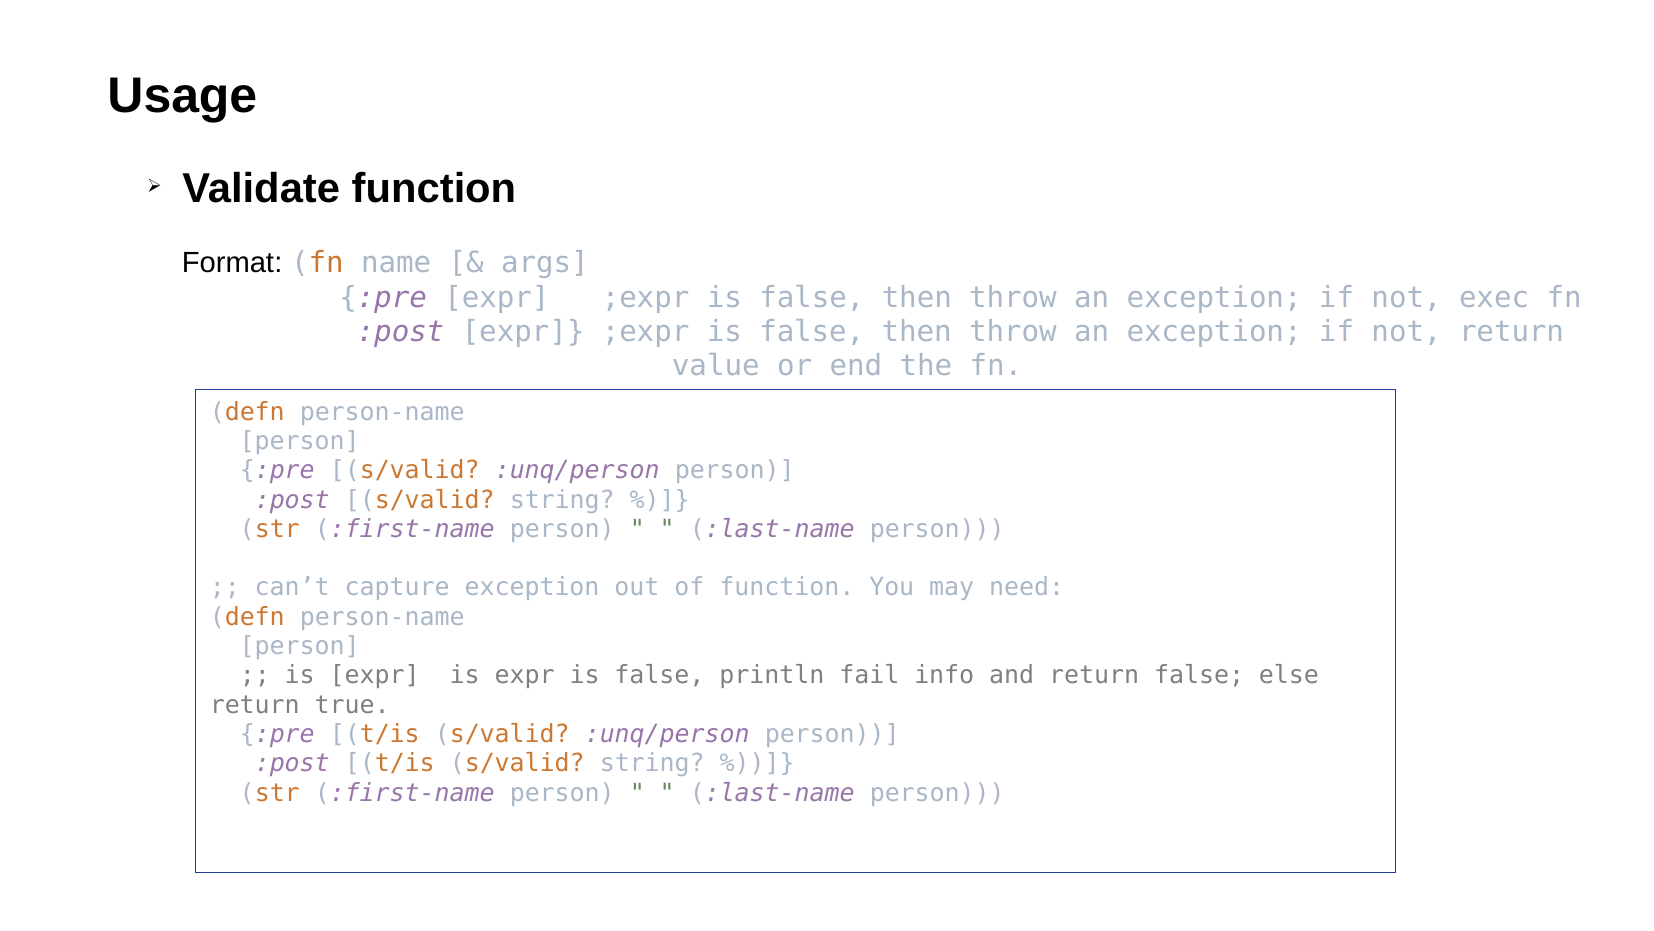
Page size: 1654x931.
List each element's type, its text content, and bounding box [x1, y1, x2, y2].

text_box Validate function [132, 157, 733, 220]
text_box Format: (fn name [& args] {:pre [expr] ;expr is false, then throw an exception; if not, exec fn :post [expr]} ;expr is false, then throw an exception; if not, return value or end the fn. [167, 238, 1620, 391]
text_box (defn person-name [person] {:pre [(s/valid? :unq/person person)] :post [(s/valid? string? %)]} (str (:first-name person) " " (:last-name person))) ;; can’t capture exception out of function. You may need: (defn person-name [person] ;; is [expr] is expr is false, println fail info and return false; else return true. {:pre [(t/is (s/valid? :unq/person person))] :post [(t/is (s/valid? string? %))]} (str (:first-name person) " " (:last-name person))) [195, 389, 1396, 873]
text_box Usage [92, 60, 858, 131]
